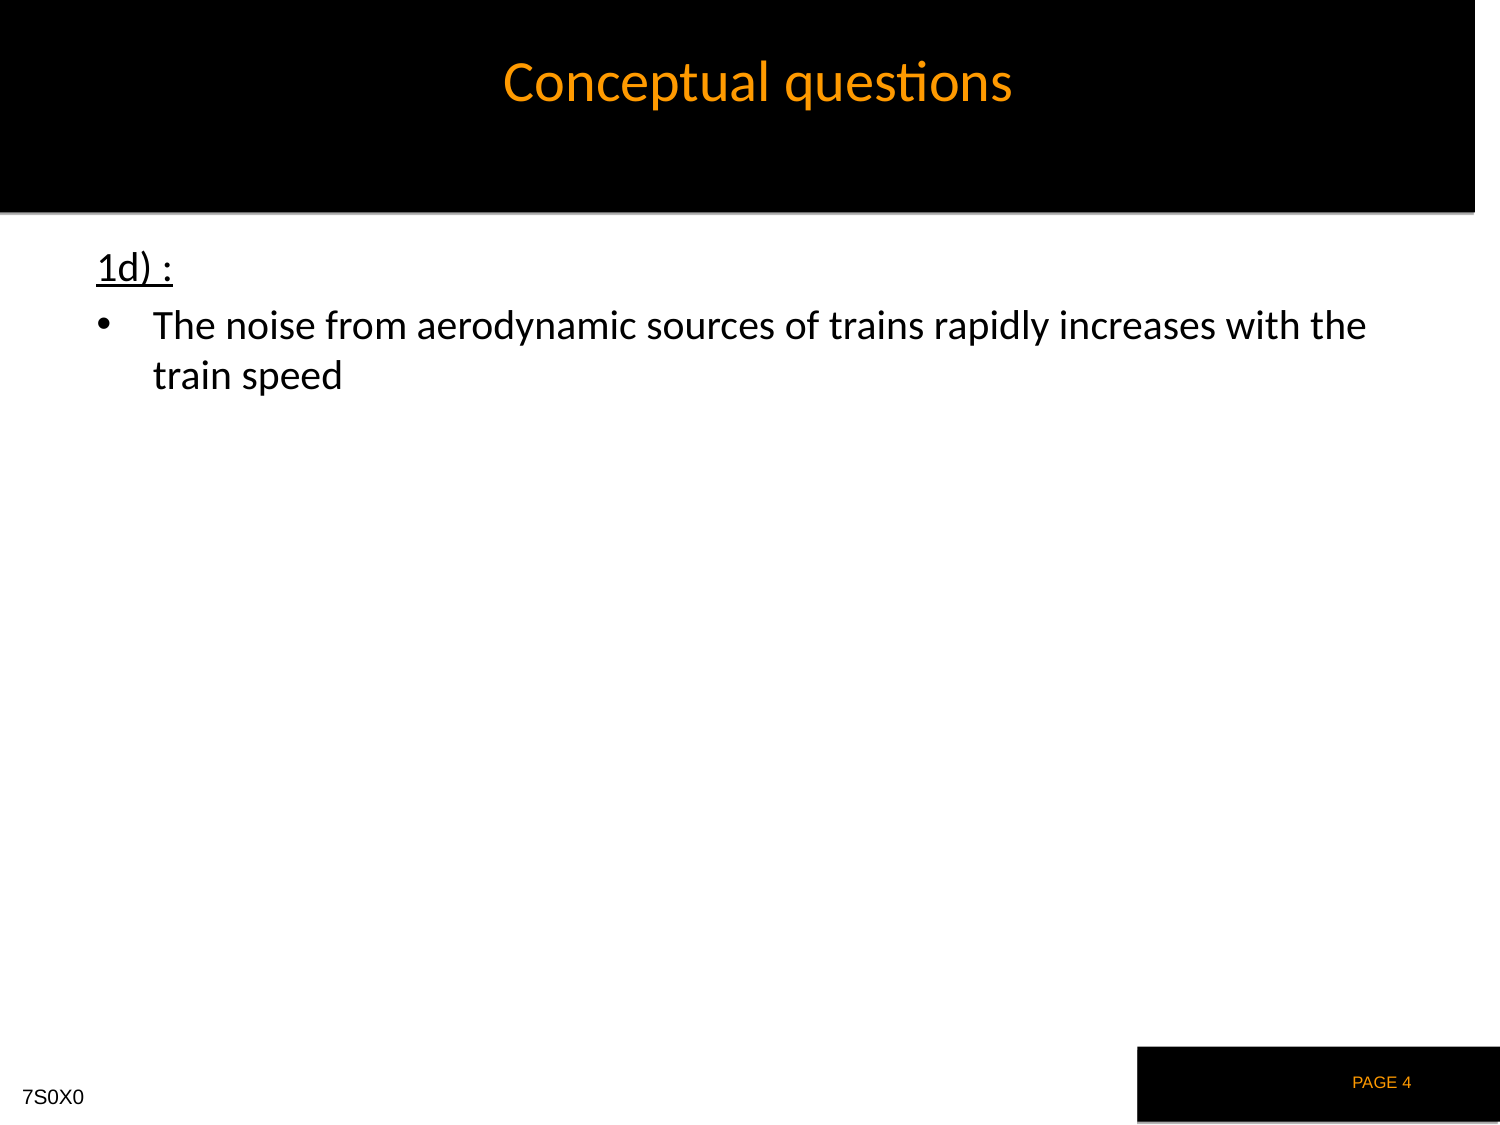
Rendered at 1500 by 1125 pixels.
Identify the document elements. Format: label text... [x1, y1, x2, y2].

text_box 7S0X0 [22, 1080, 613, 1112]
text_box [1137, 1046, 1500, 1122]
title Conceptual questions [100, 35, 1417, 187]
list 1d) : The noise from aerodynamic sources of trains rapidly increases with the train speed [81, 232, 1394, 882]
text_box PAGE 4 [1352, 1066, 1453, 1098]
text_box [0, 0, 1475, 213]
